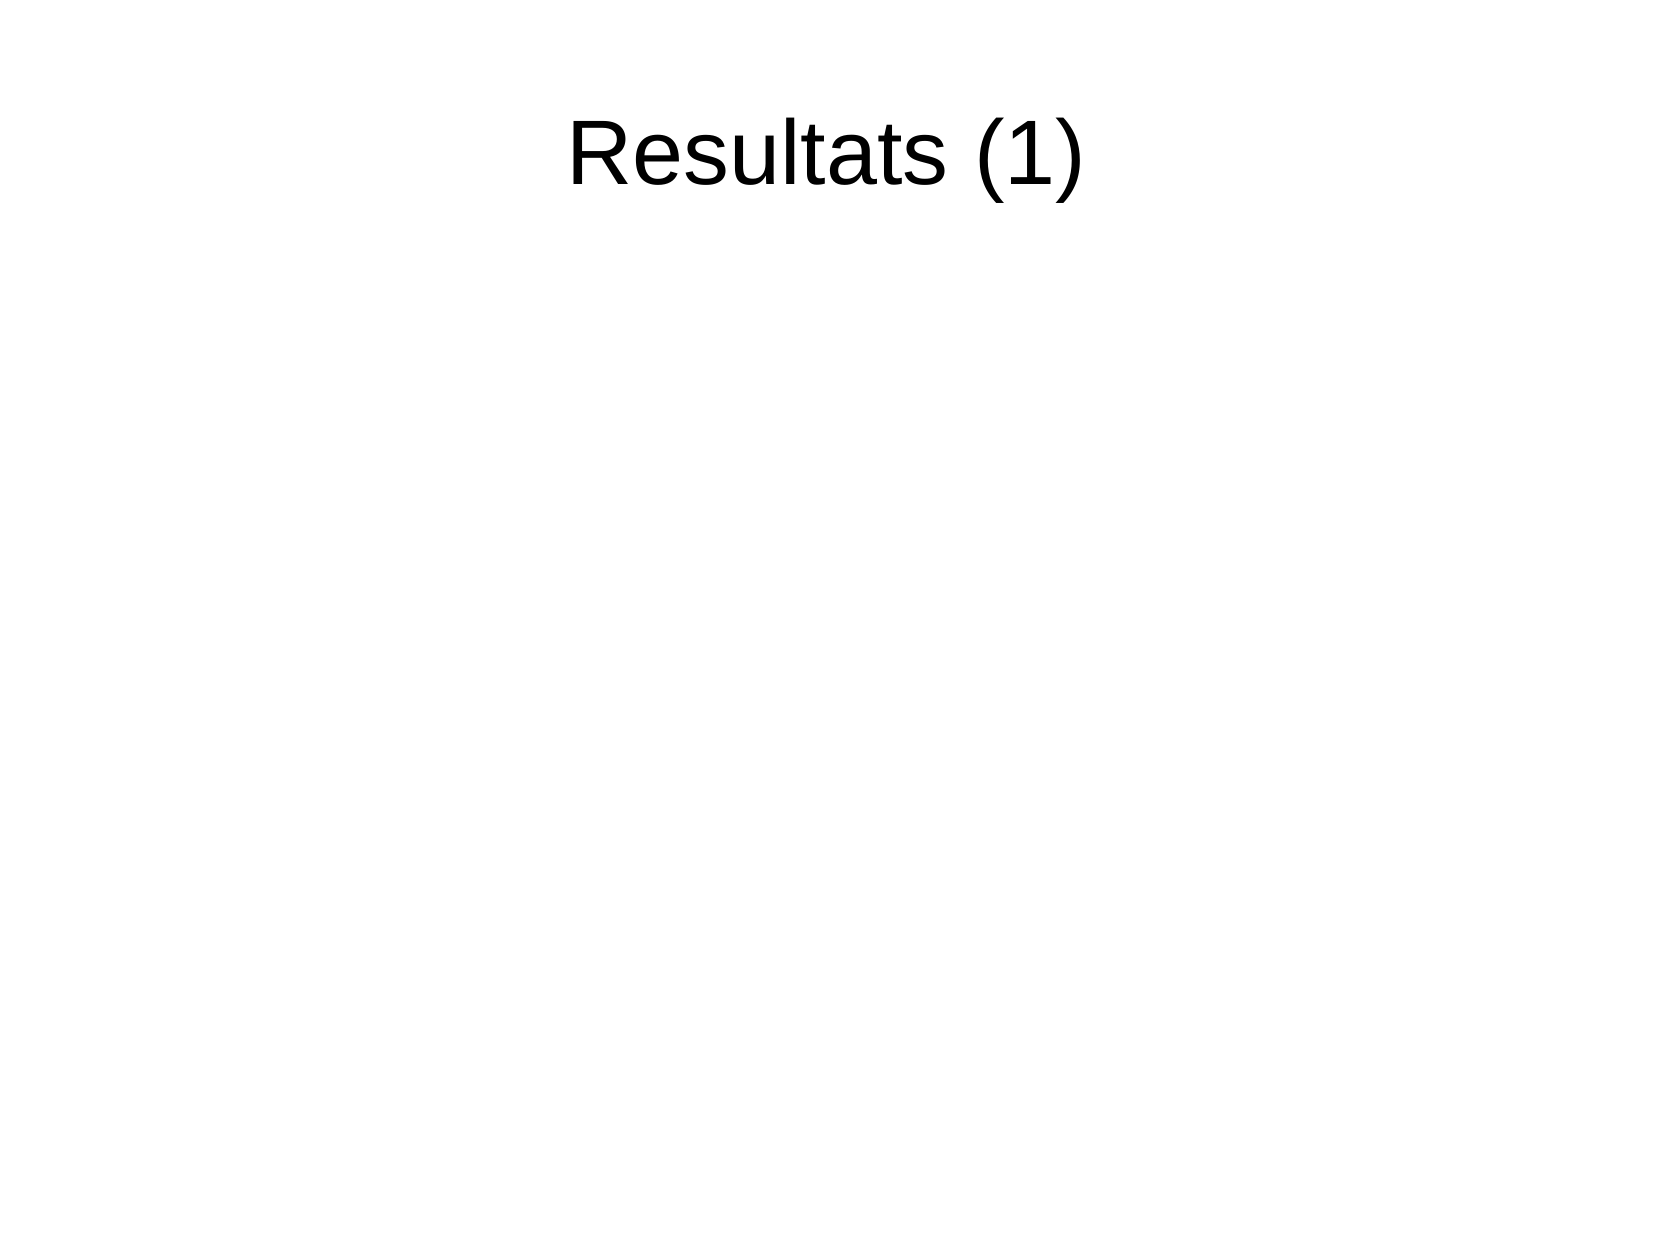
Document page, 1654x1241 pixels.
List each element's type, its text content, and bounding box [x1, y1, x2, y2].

title Resultats (1) [82, 49, 1571, 257]
